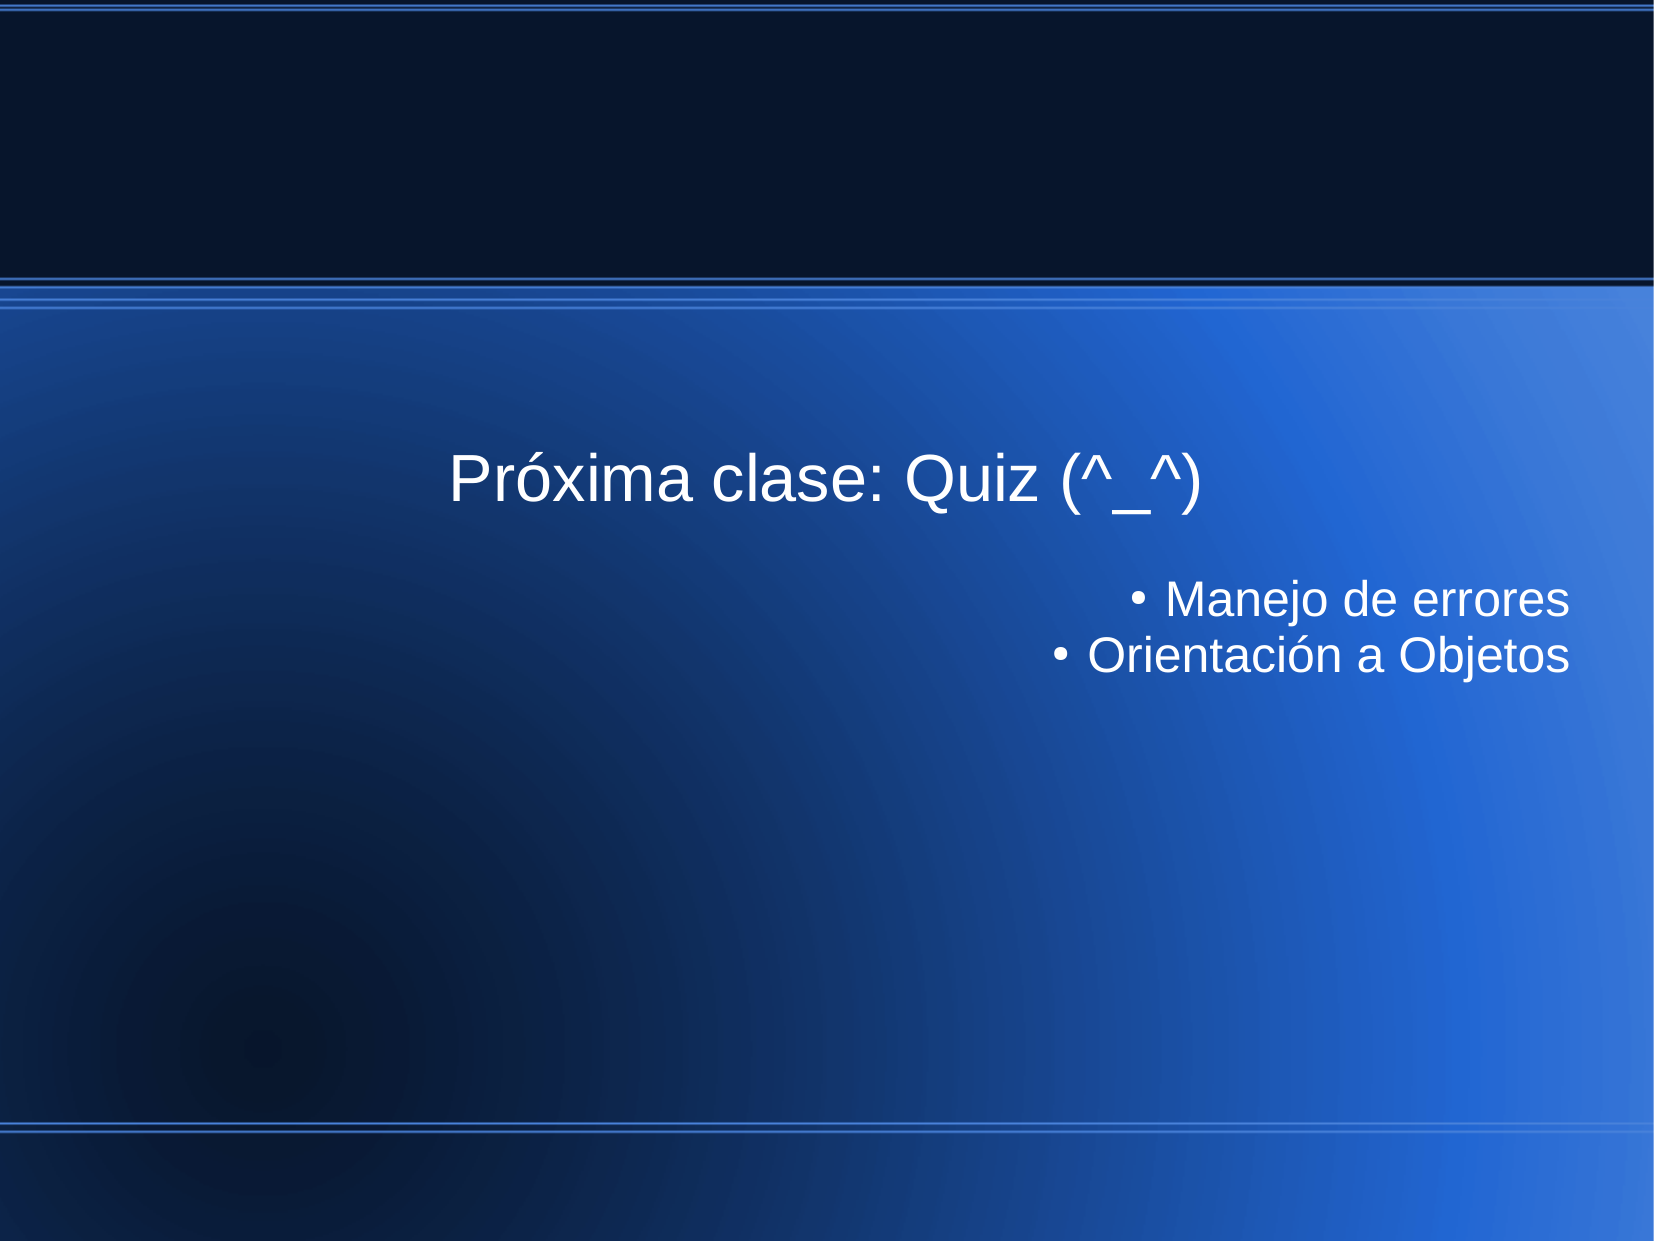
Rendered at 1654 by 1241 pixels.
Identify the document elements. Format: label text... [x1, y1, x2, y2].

subtitle Próxima clase: Quiz (^_^) Manejo de errores Orientación a Objetos [82, 49, 1571, 1075]
picture [0, 0, 1654, 1241]
